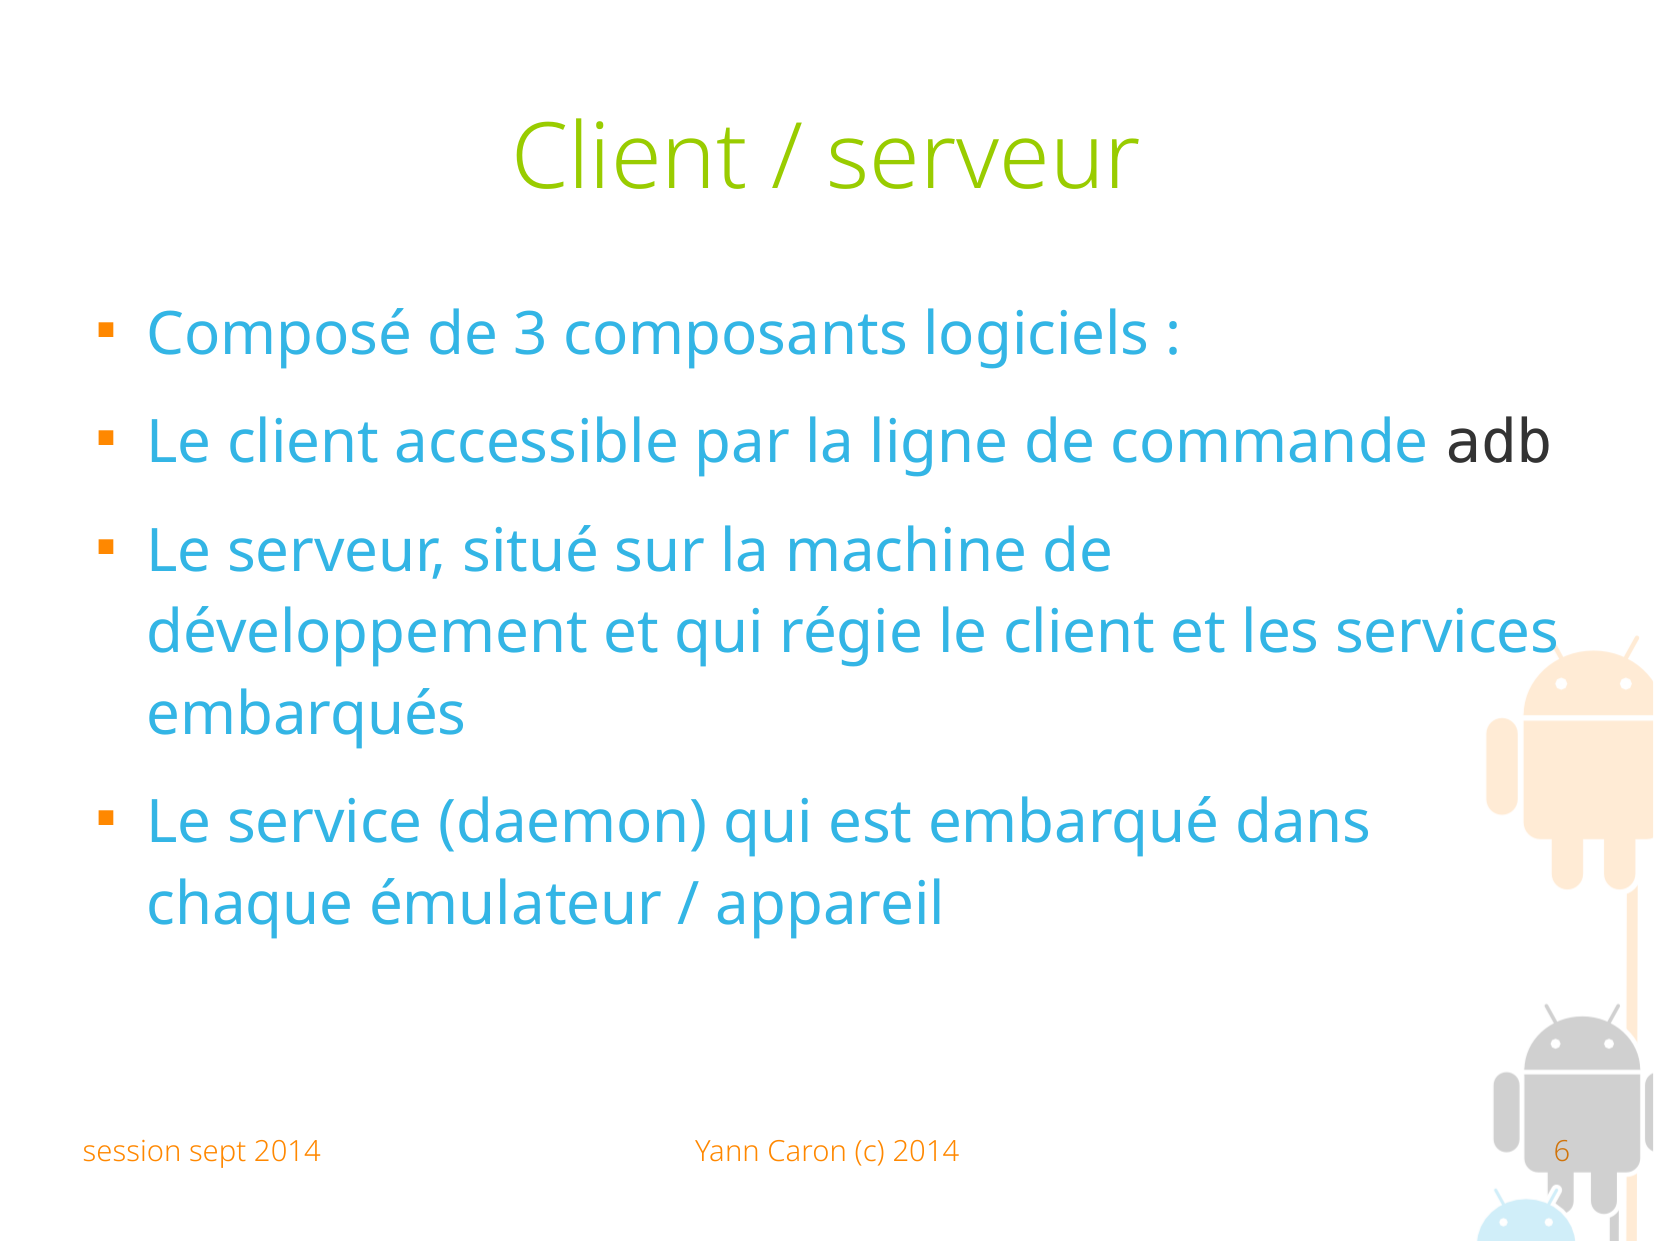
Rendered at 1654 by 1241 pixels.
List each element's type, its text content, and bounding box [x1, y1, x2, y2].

list Composé de 3 composants logiciels : Le client accessible par la ligne de commande adb Le serveur, situé sur la machine de développement et qui régie le client et les services embarqués Le service (daemon) qui est embarqué dans chaque émulateur / appareil [82, 290, 1571, 1010]
picture [240, 423, 1654, 1241]
title Client / serveur [82, 49, 1571, 257]
